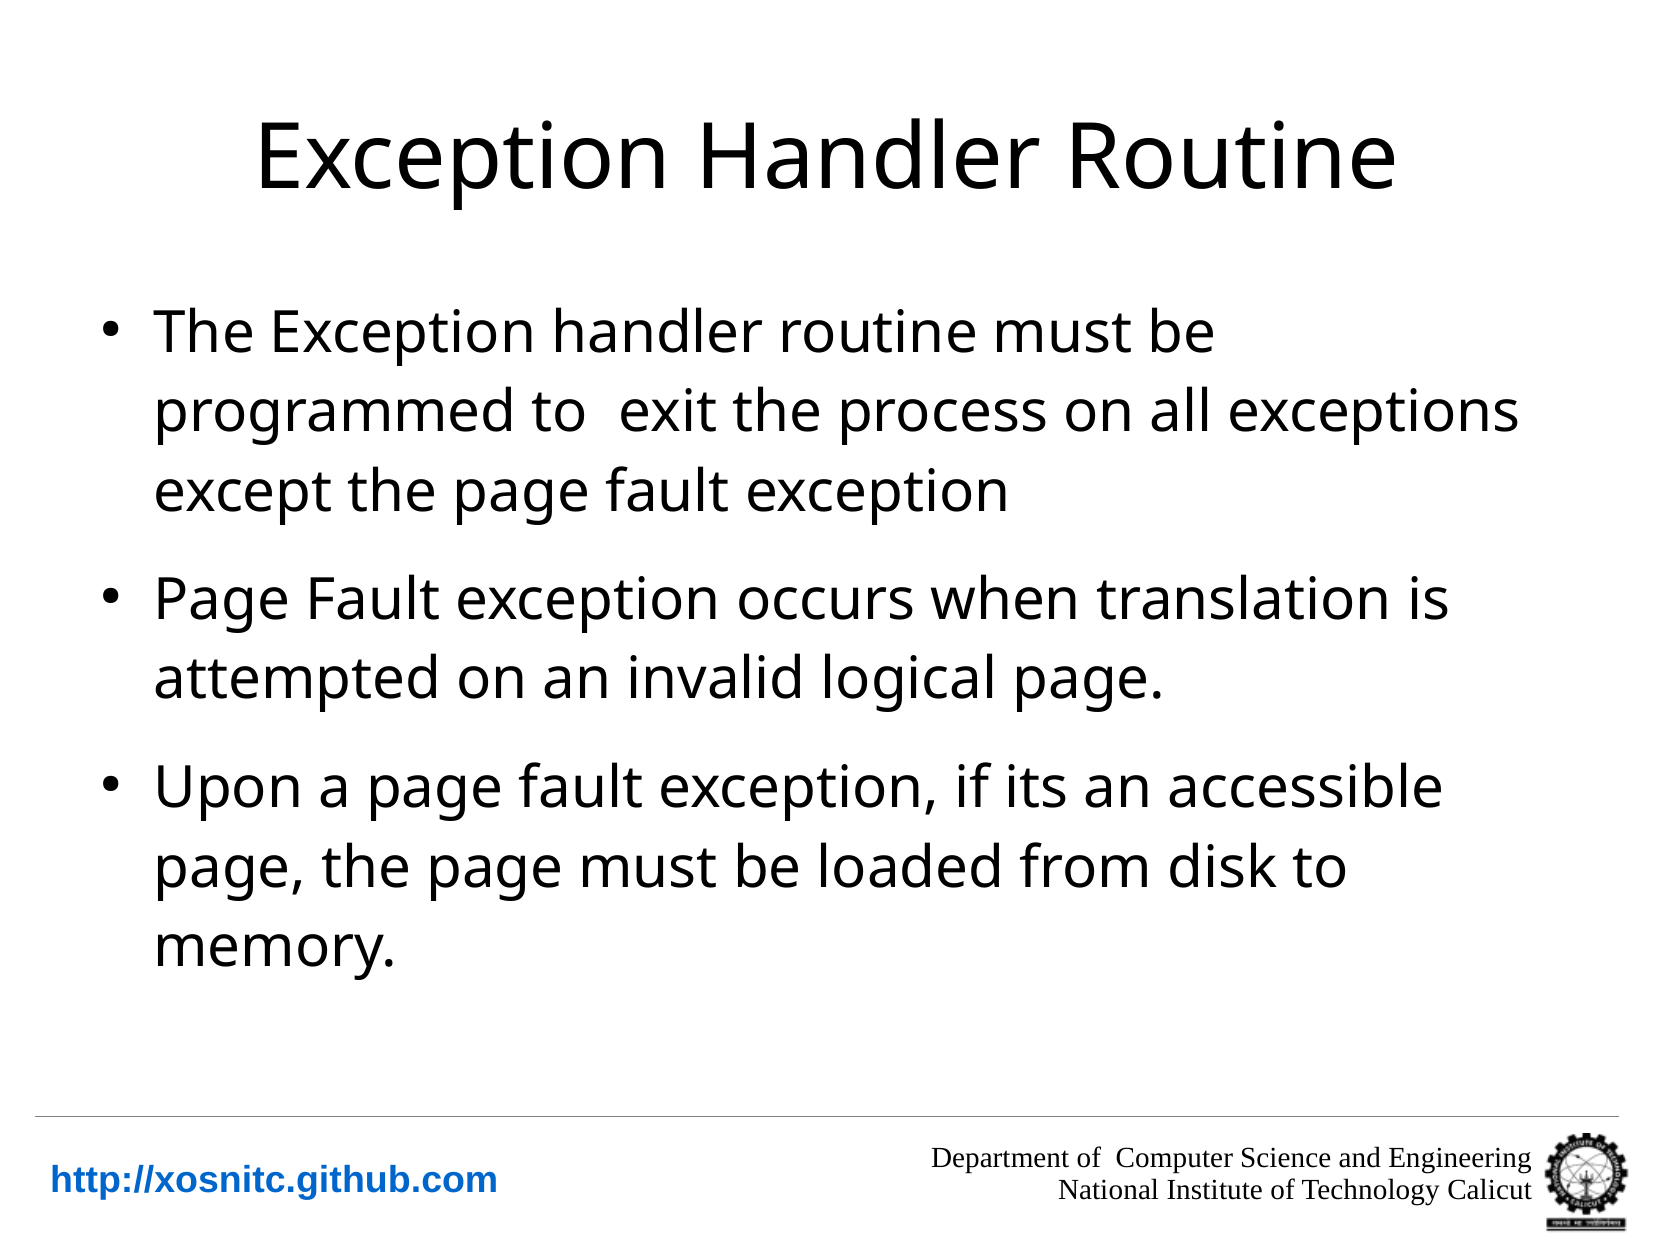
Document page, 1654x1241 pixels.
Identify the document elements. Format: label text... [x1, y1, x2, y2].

picture [1542, 1133, 1630, 1234]
title Exception Handler Routine [82, 49, 1571, 257]
list The Exception handler routine must be programmed to exit the process on all exceptions except the page fault exception Page Fault exception occurs when translation is attempted on an invalid logical page. Upon a page fault exception, if its an accessible page, the page must be loaded from disk to memory. [82, 290, 1538, 1010]
